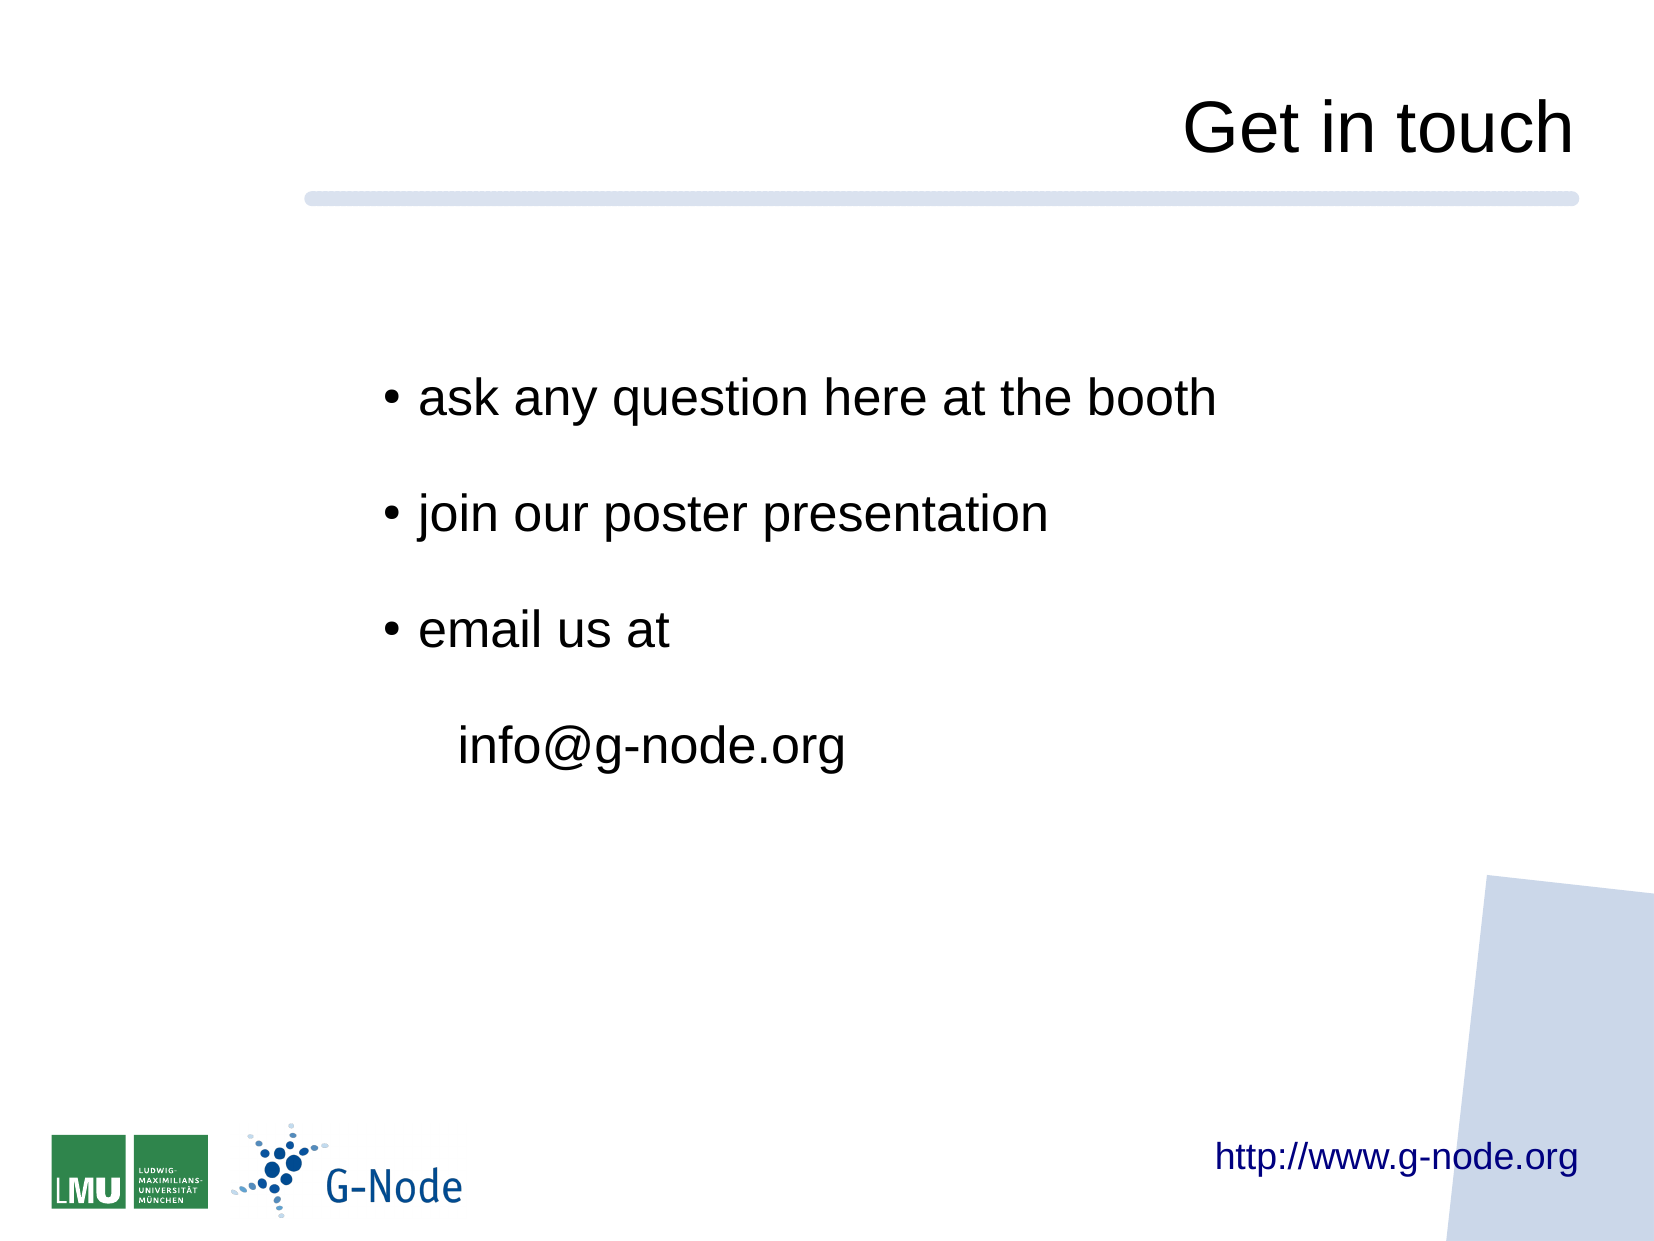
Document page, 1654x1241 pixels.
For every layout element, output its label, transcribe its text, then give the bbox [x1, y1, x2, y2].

text_box Get in touch [87, 30, 1576, 226]
text_box ask any question here at the booth join our poster presentation email us at info@g-node.org [382, 339, 1376, 804]
text_box http://www.g-node.org [1200, 1128, 1625, 1186]
picture [230, 1123, 467, 1219]
